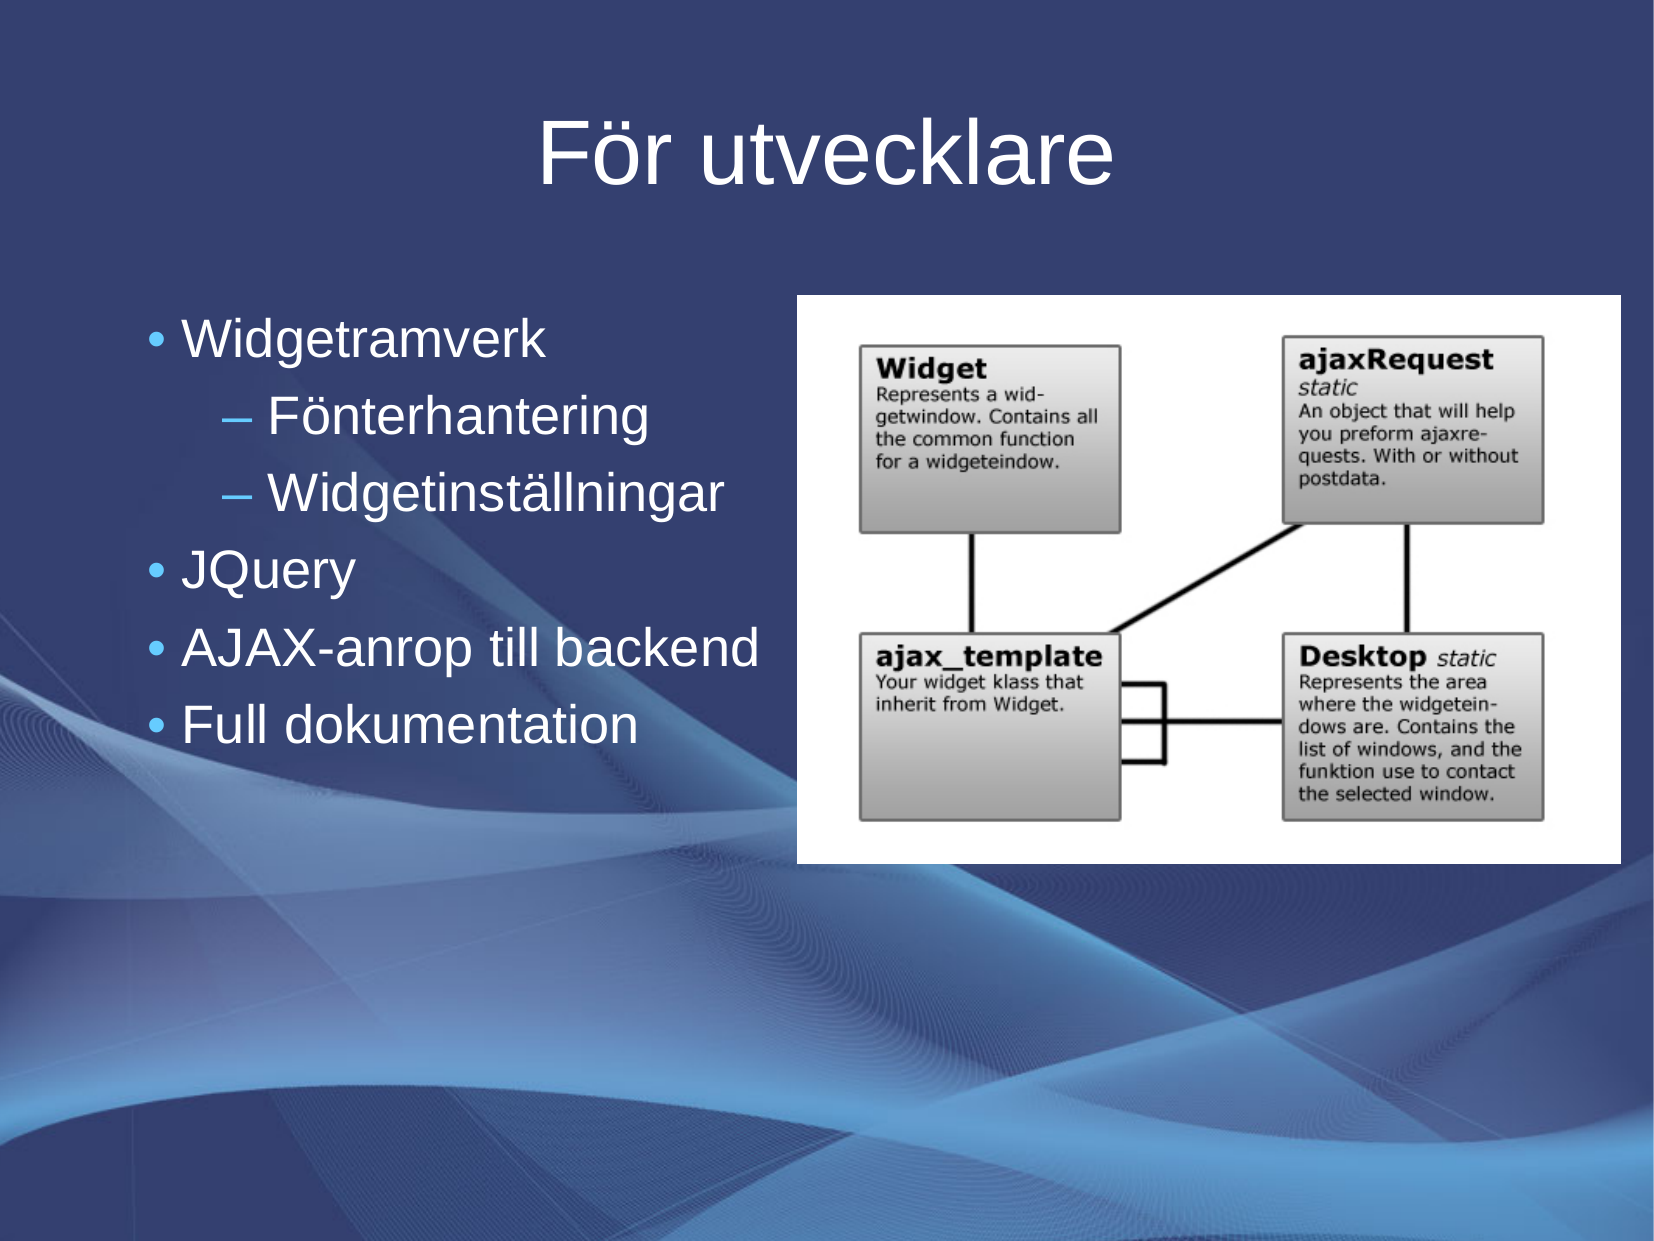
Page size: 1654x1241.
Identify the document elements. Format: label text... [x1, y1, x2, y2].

title För utvecklare [82, 56, 1571, 249]
picture [0, 0, 1654, 1241]
text_box Widgetramverk Fönterhantering Widgetinställningar JQuery AJAX-anrop till backend Full dokumentation [147, 295, 797, 768]
